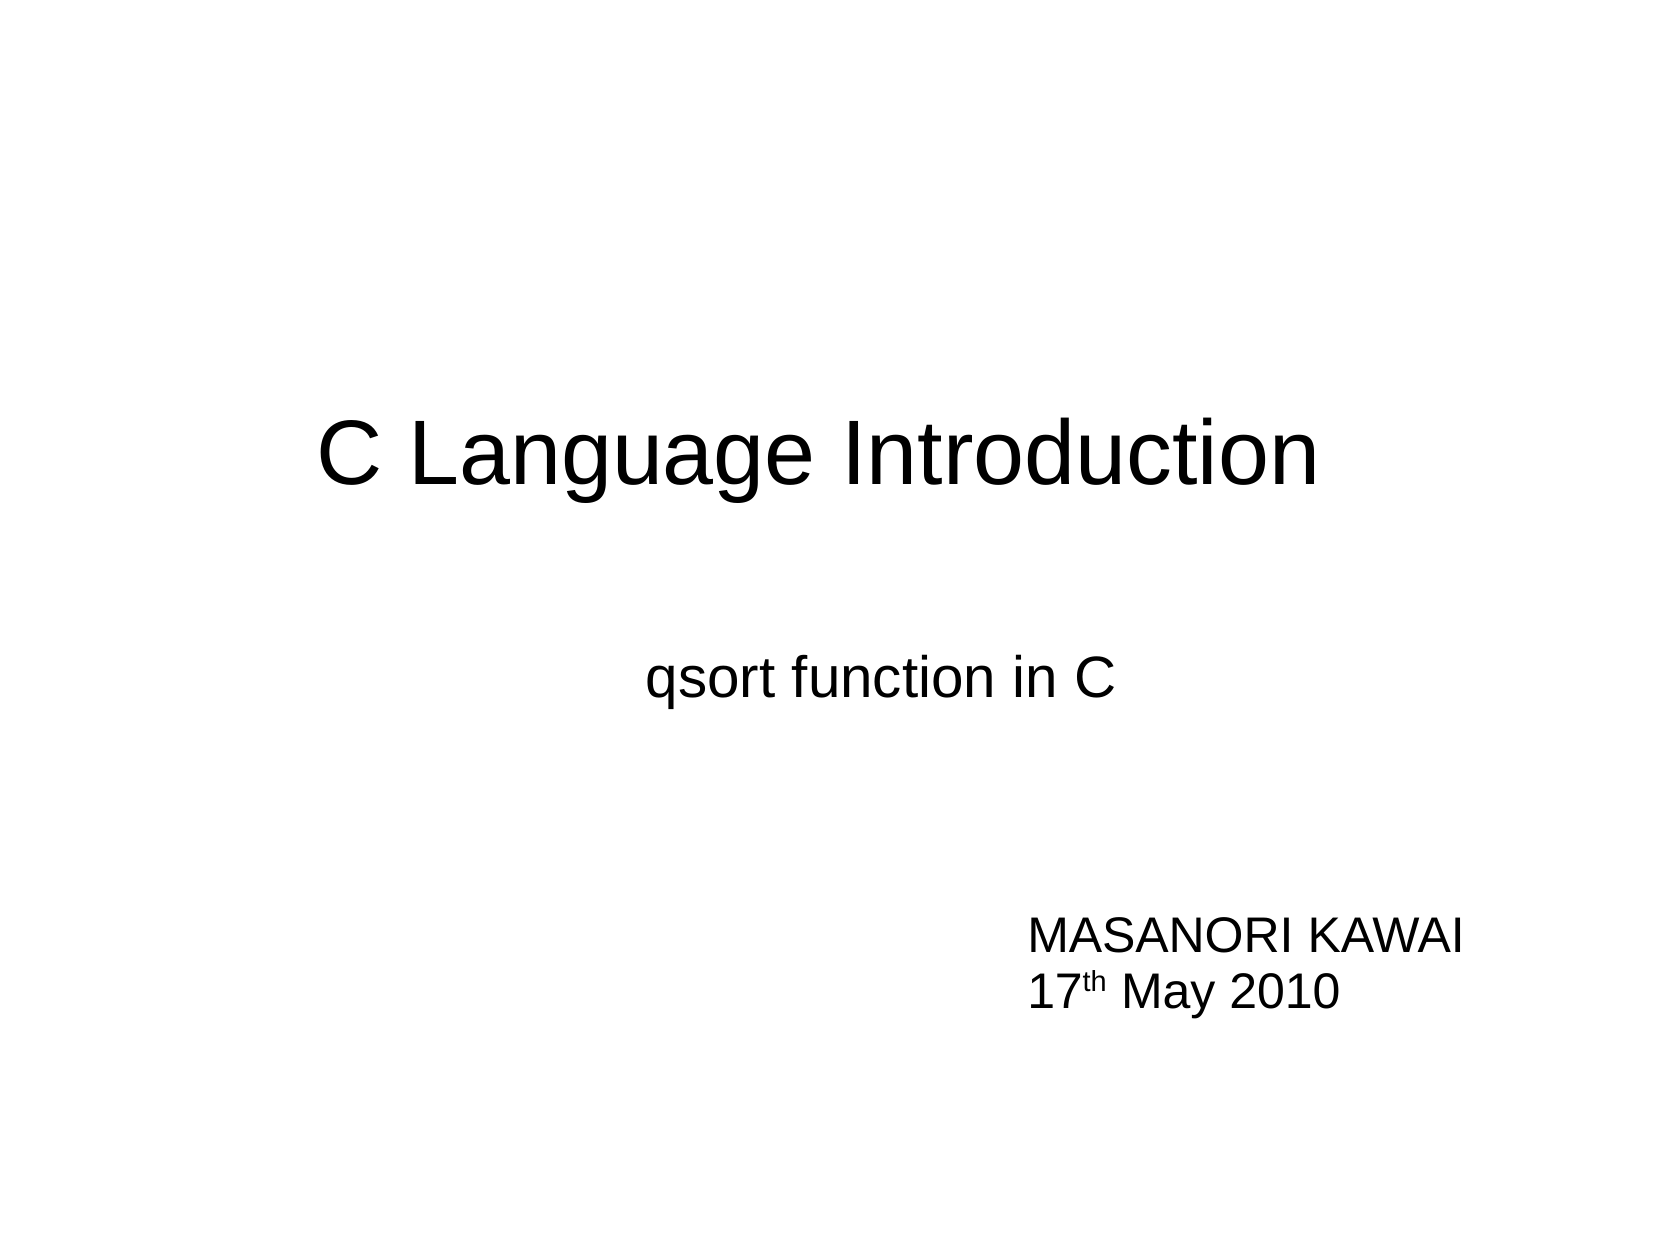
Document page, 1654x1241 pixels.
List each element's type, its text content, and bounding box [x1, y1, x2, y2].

text_box qsort function in C [375, 637, 1388, 718]
title C Language Introduction [75, 370, 1564, 638]
text_box MASANORI KAWAI 17th May 2010 [1012, 900, 1501, 1051]
